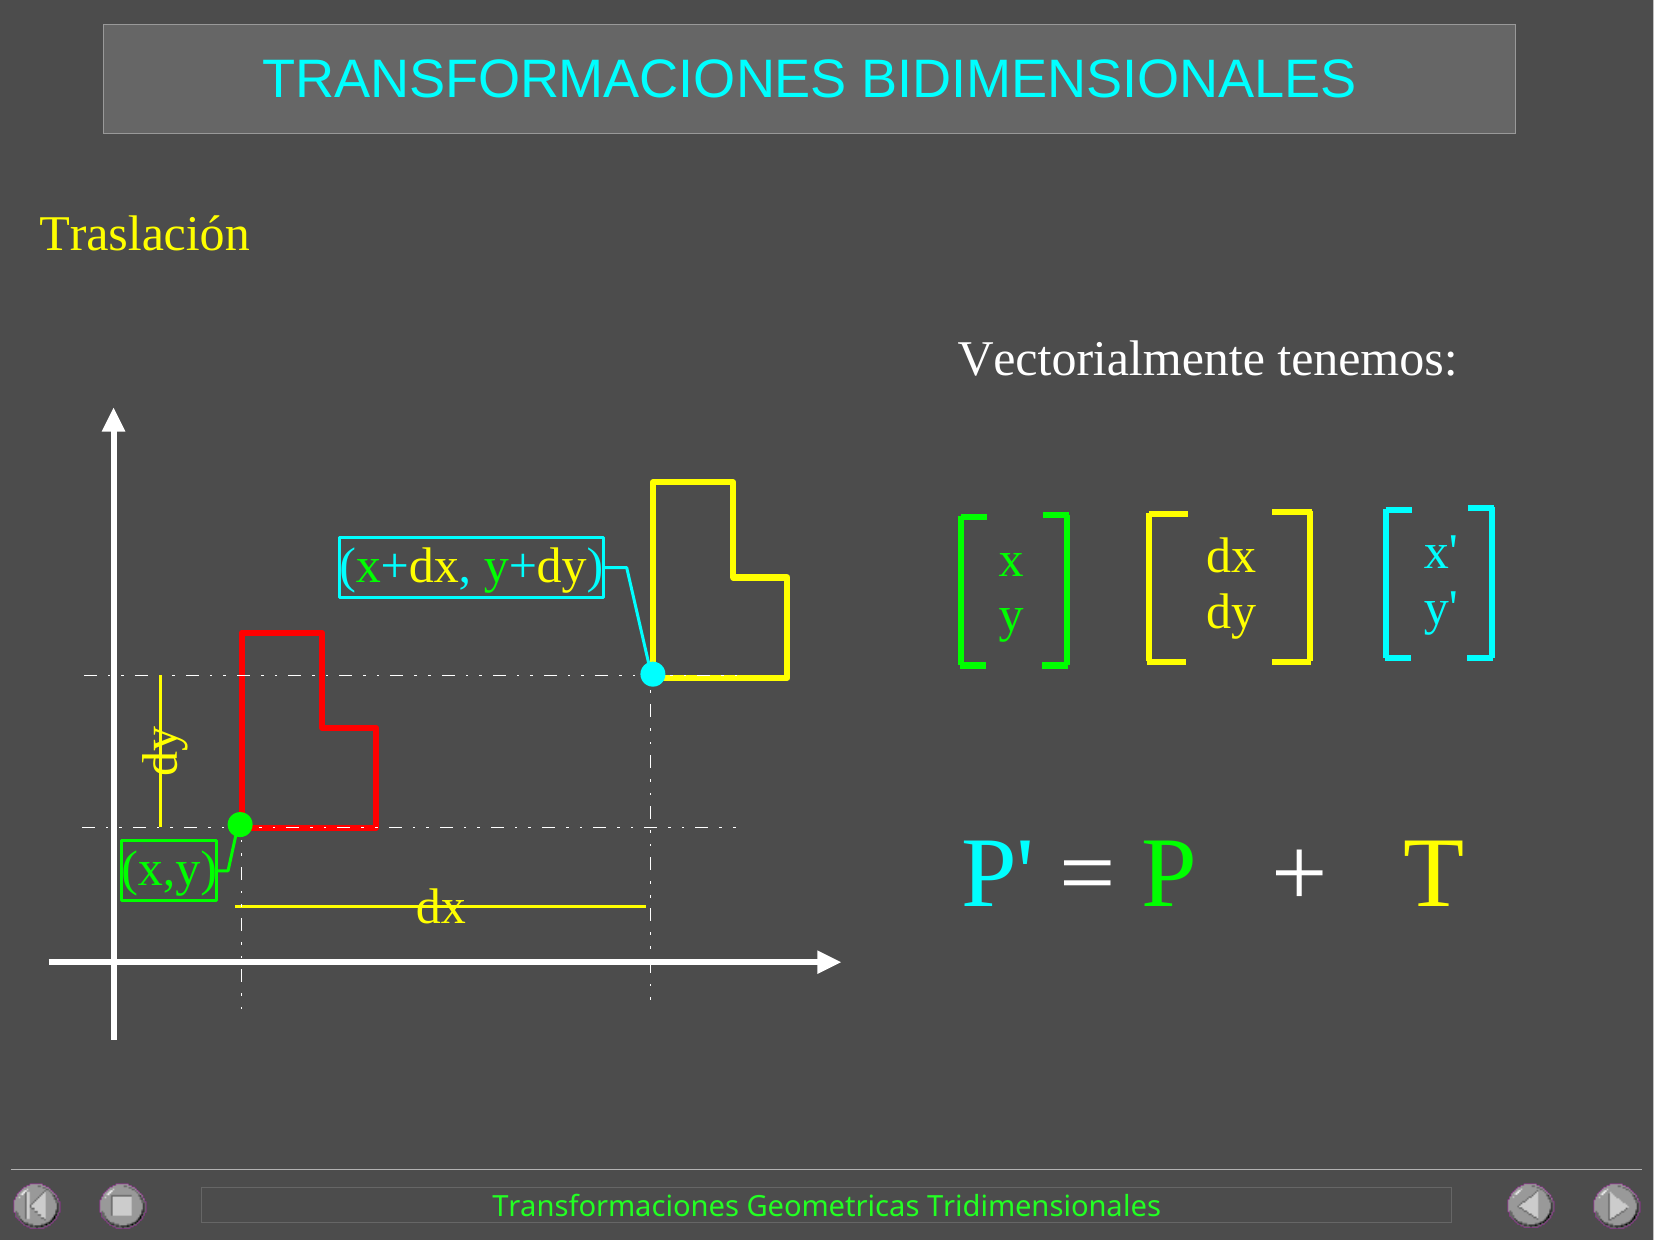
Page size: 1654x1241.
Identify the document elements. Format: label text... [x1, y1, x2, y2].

text_box P' = P + T [961, 817, 1530, 938]
picture [11, 1181, 62, 1232]
text_box (x,y) [121, 840, 217, 901]
picture [1505, 1181, 1556, 1231]
text_box x y [998, 531, 1064, 652]
text_box dx dy [1206, 528, 1307, 649]
text_box x' y' [1423, 524, 1489, 645]
text_box Traslación [39, 205, 1451, 266]
picture [1591, 1181, 1642, 1232]
text_box [640, 661, 666, 687]
picture [97, 1181, 148, 1232]
text_box (x+dx, y+dy) [339, 537, 604, 598]
text_box Vectorialmente tenemos: [957, 331, 1478, 392]
text_box [227, 812, 253, 838]
title TRANSFORMACIONES BIDIMENSIONALES [103, 24, 1516, 134]
